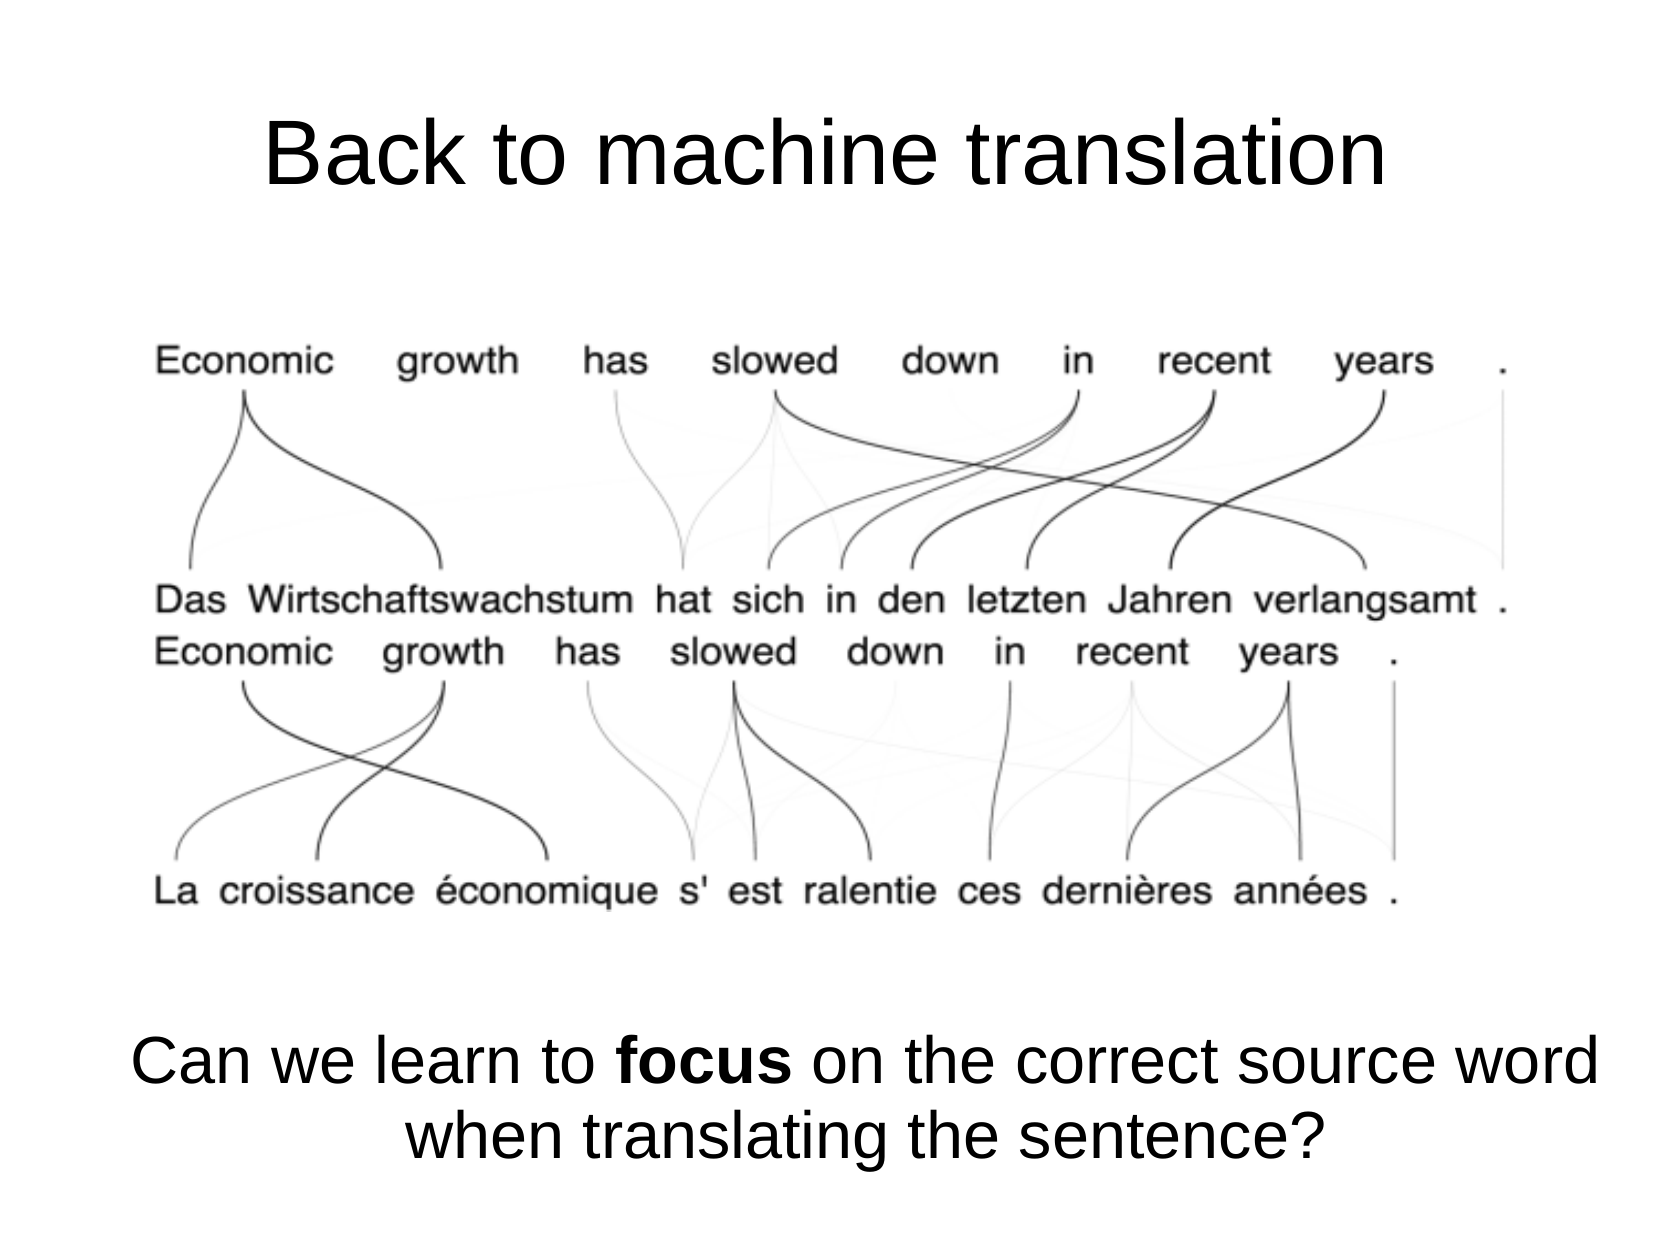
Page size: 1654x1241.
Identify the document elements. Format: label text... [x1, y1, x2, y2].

text_box Can we learn to focus on the correct source word when translating the sentence? [117, 1023, 1615, 1174]
title Back to machine translation [82, 49, 1571, 257]
picture [141, 330, 1520, 912]
